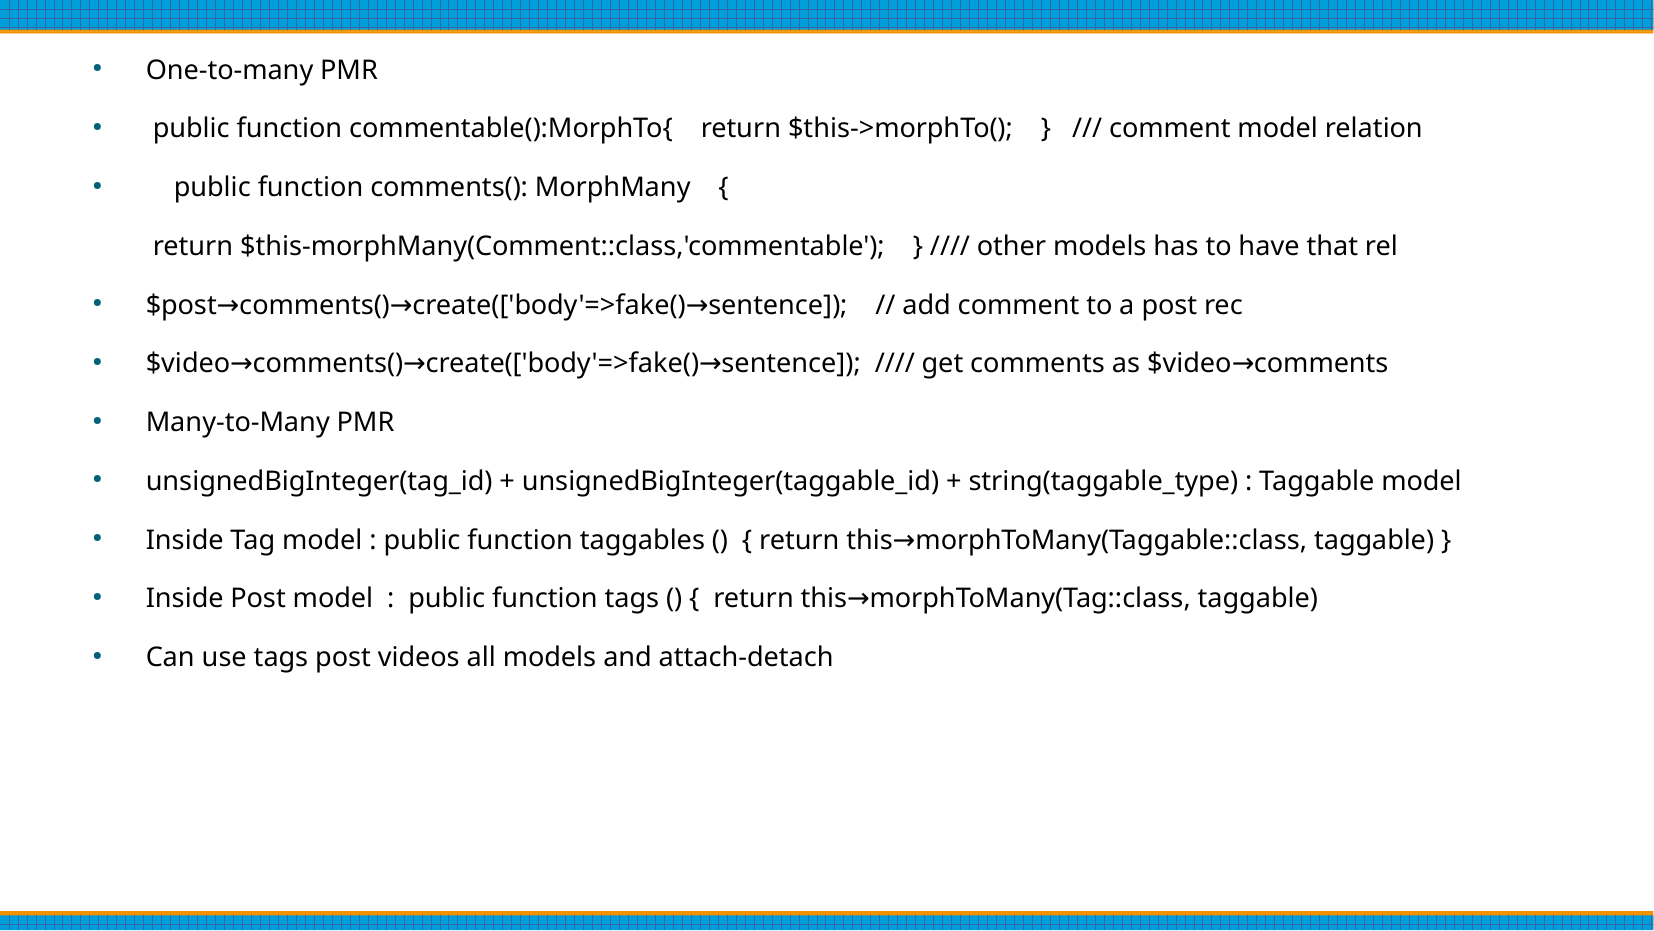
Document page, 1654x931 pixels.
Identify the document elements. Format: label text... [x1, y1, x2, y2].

list One-to-many PMR public function commentable():MorphTo{ return $this->morphTo(); } /// comment model relation public function comments(): MorphMany { return $this-morphMany(Comment::class,'commentable'); } //// other models has to have that rel $post→comments()→create(['body'=>fake()→sentence]); // add comment to a post rec $video→comments()→create(['body'=>fake()→sentence]); //// get comments as $video→comments Many-to-Many PMR unsignedBigInteger(tag_id) + unsignedBigInteger(taggable_id) + string(taggable_type) : Taggable model Inside Tag model : public function taggables () { return this→morphToMany(Taggable::class, taggable) } Inside Post model : public function tags () { return this→morphToMany(Tag::class, taggable) Can use tags post videos all models and attach-detach [75, 50, 1556, 931]
